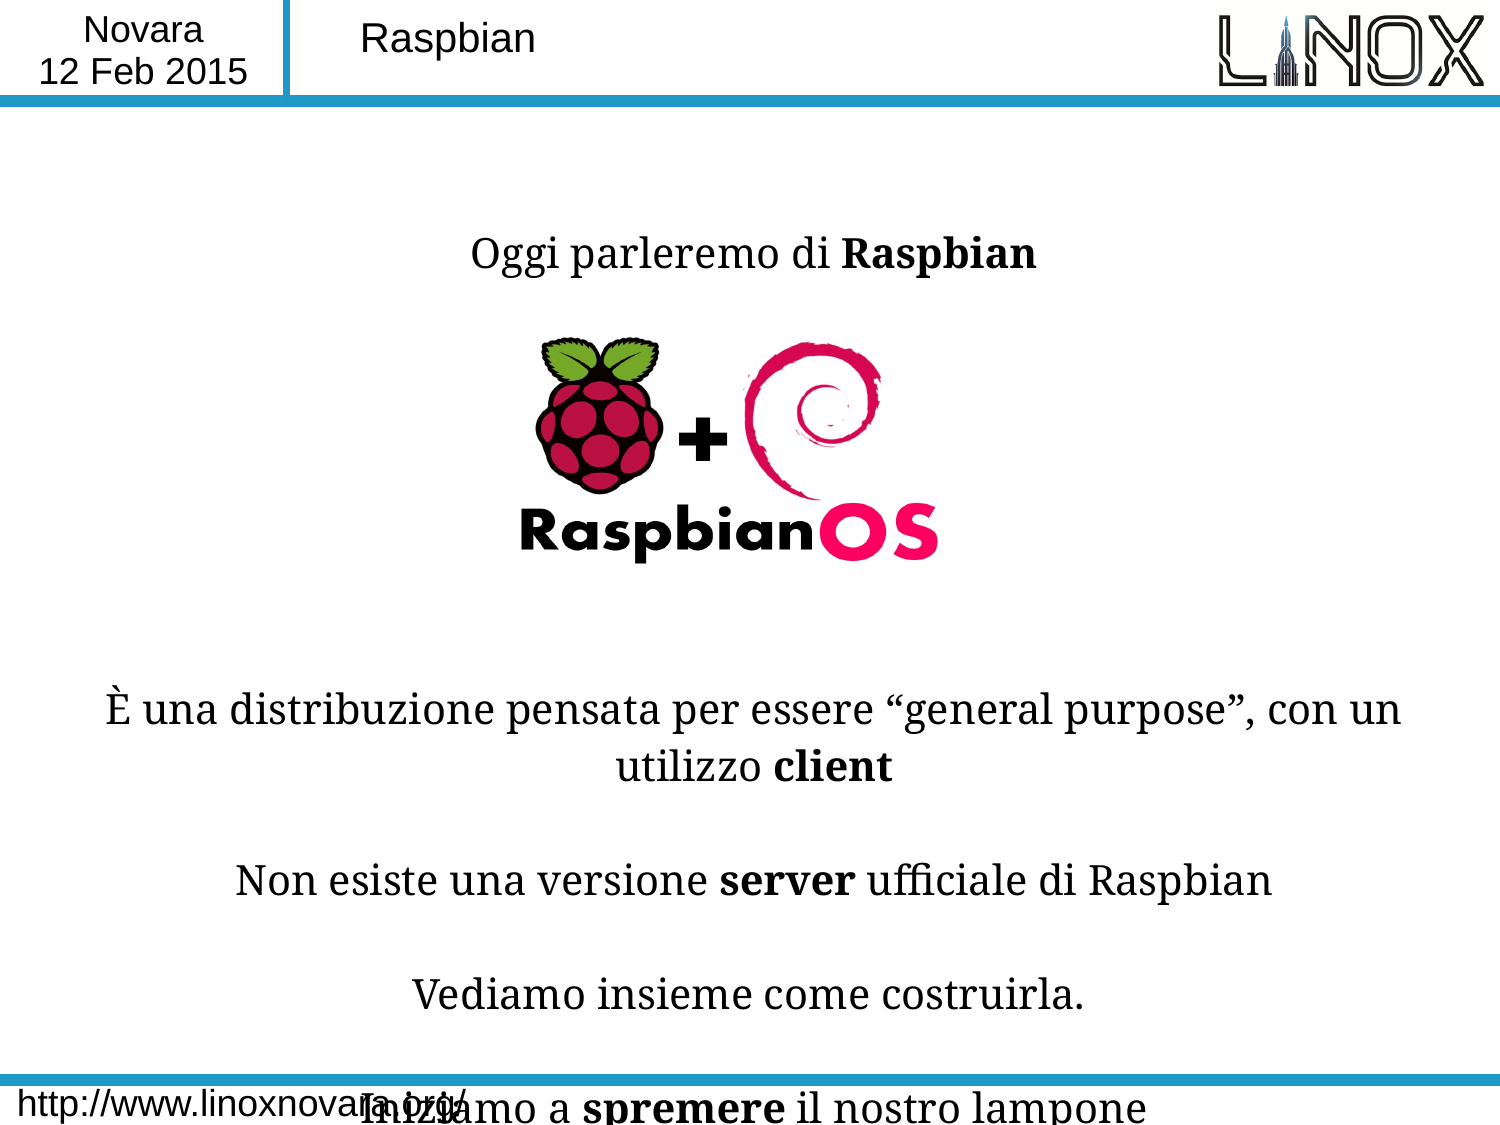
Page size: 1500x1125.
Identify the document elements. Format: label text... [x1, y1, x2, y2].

picture [0, 0, 1500, 107]
picture [472, 312, 983, 582]
text_box Oggi parleremo di Raspbian È una distribuzione pensata per essere “general purpose”, con un utilizzo client Non esiste una versione server ufficiale di Raspbian Vediamo insieme come costruirla. Iniziamo a spremere il nostro lampone [70, 216, 1438, 993]
list Raspbian [345, 7, 1371, 83]
picture [0, 1074, 1500, 1086]
